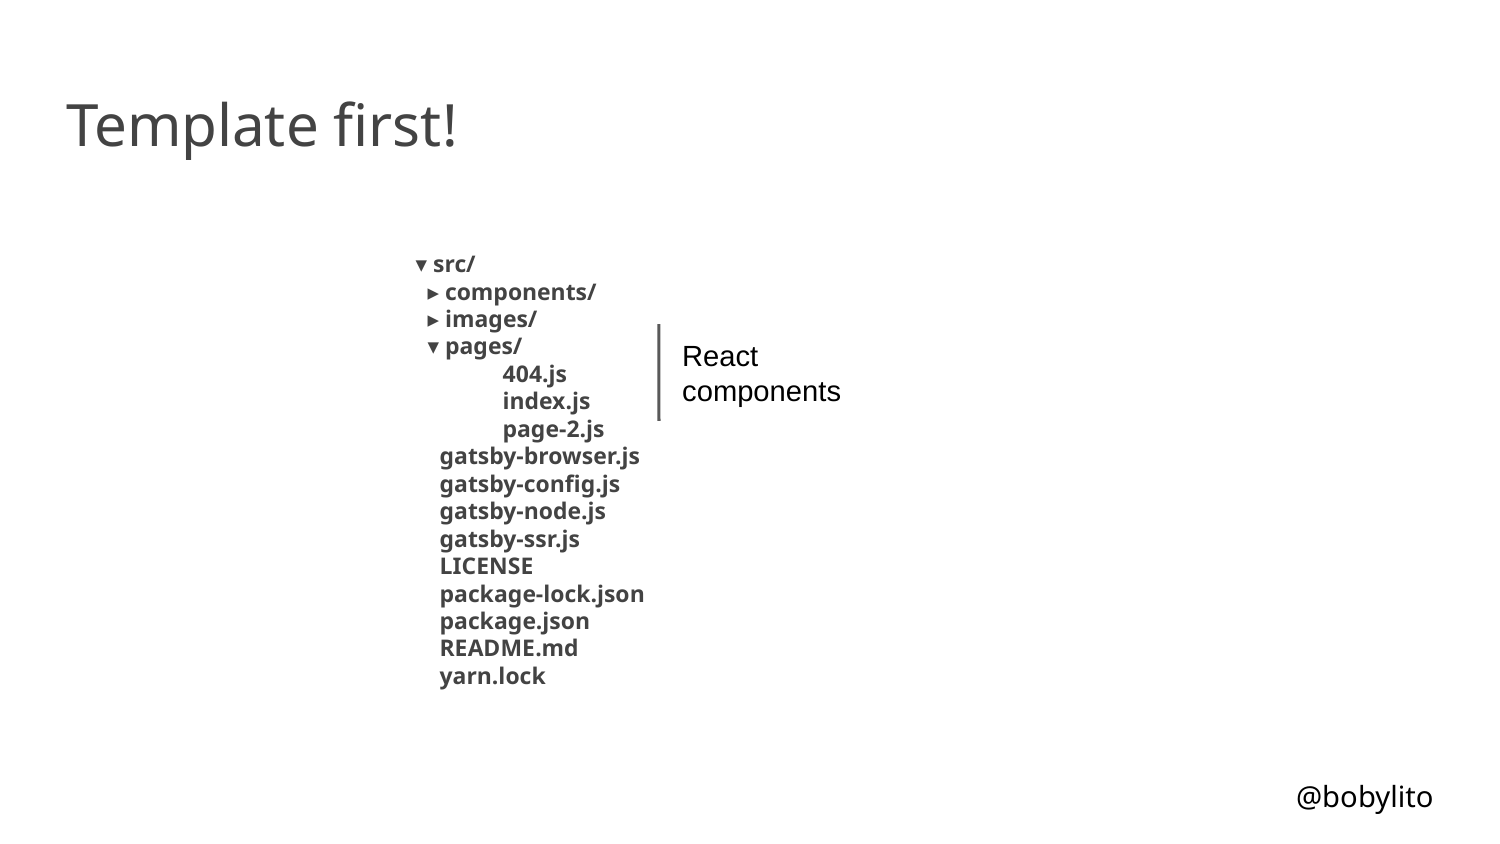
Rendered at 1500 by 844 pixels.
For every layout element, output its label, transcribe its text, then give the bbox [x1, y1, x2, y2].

text_box React components [667, 302, 916, 443]
title Template first! [51, 72, 1449, 167]
list ▾ src/ ▸ components/ ▸ images/ ▾ pages/ 404.js index.js page-2.js gatsby-browser.js gatsby-config.js gatsby-node.js gatsby-ssr.js LICENSE package-lock.json package.json README.md yarn.lock [400, 189, 1100, 750]
